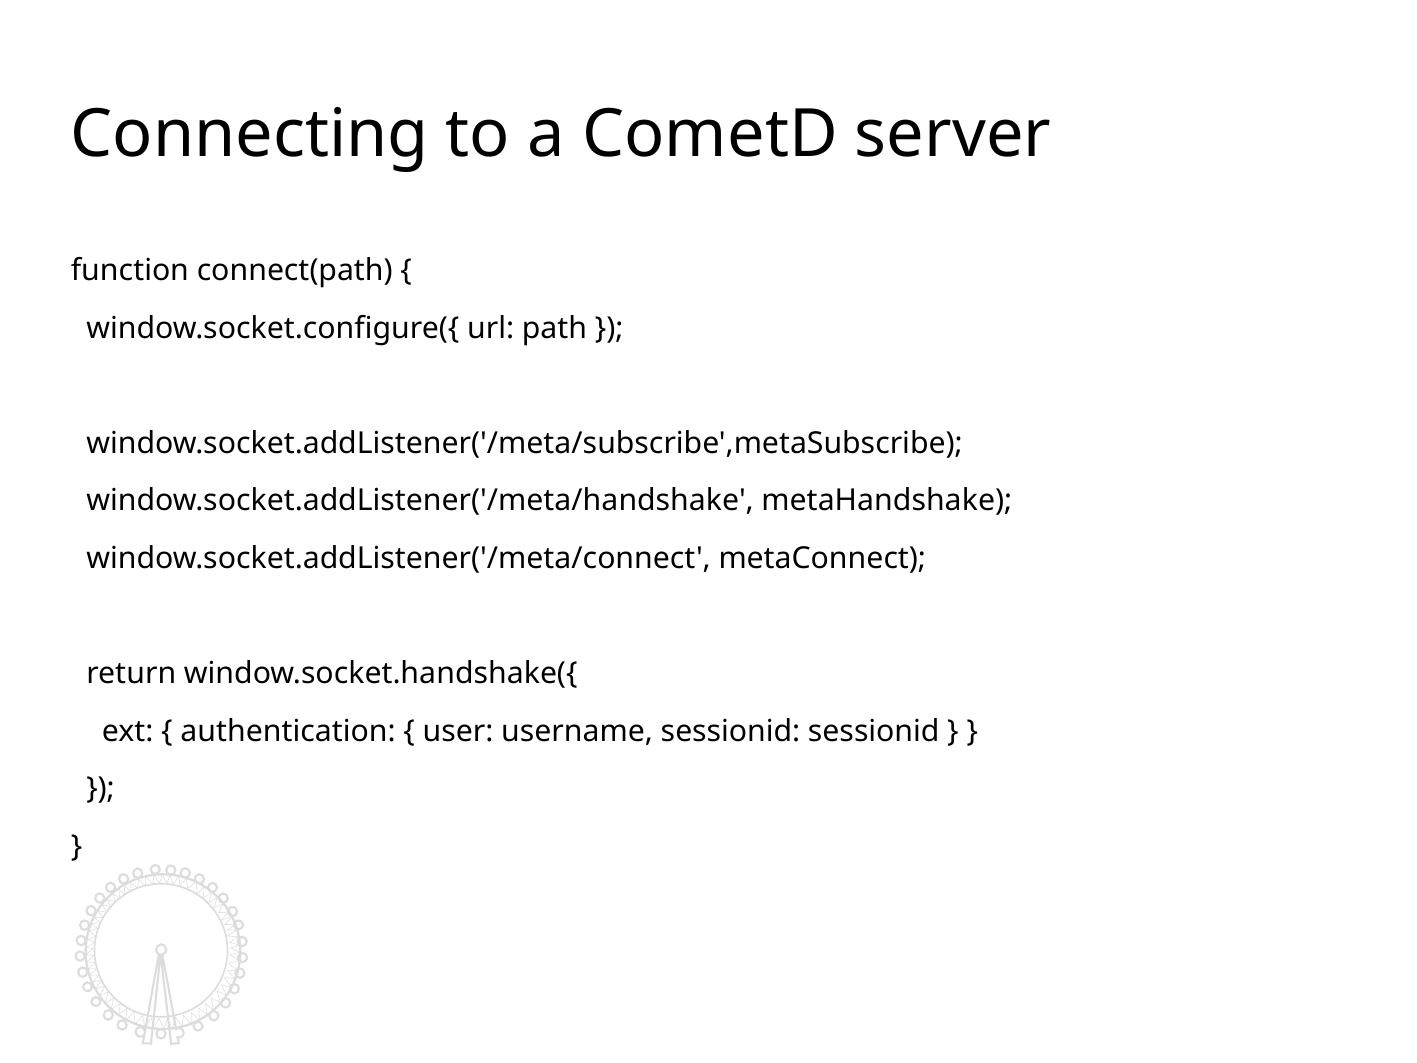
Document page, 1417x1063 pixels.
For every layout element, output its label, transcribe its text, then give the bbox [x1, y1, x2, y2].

list function connect(path) { window.socket.configure({ url: path }); window.socket.addListener('/meta/subscribe',metaSubscribe); window.socket.addListener('/meta/handshake', metaHandshake); window.socket.addListener('/meta/connect', metaConnect); return window.socket.handshake({ ext: { authentication: { user: username, sessionid: sessionid } } }); } [70, 248, 1318, 865]
title Connecting to a CometD server [70, 42, 1346, 220]
